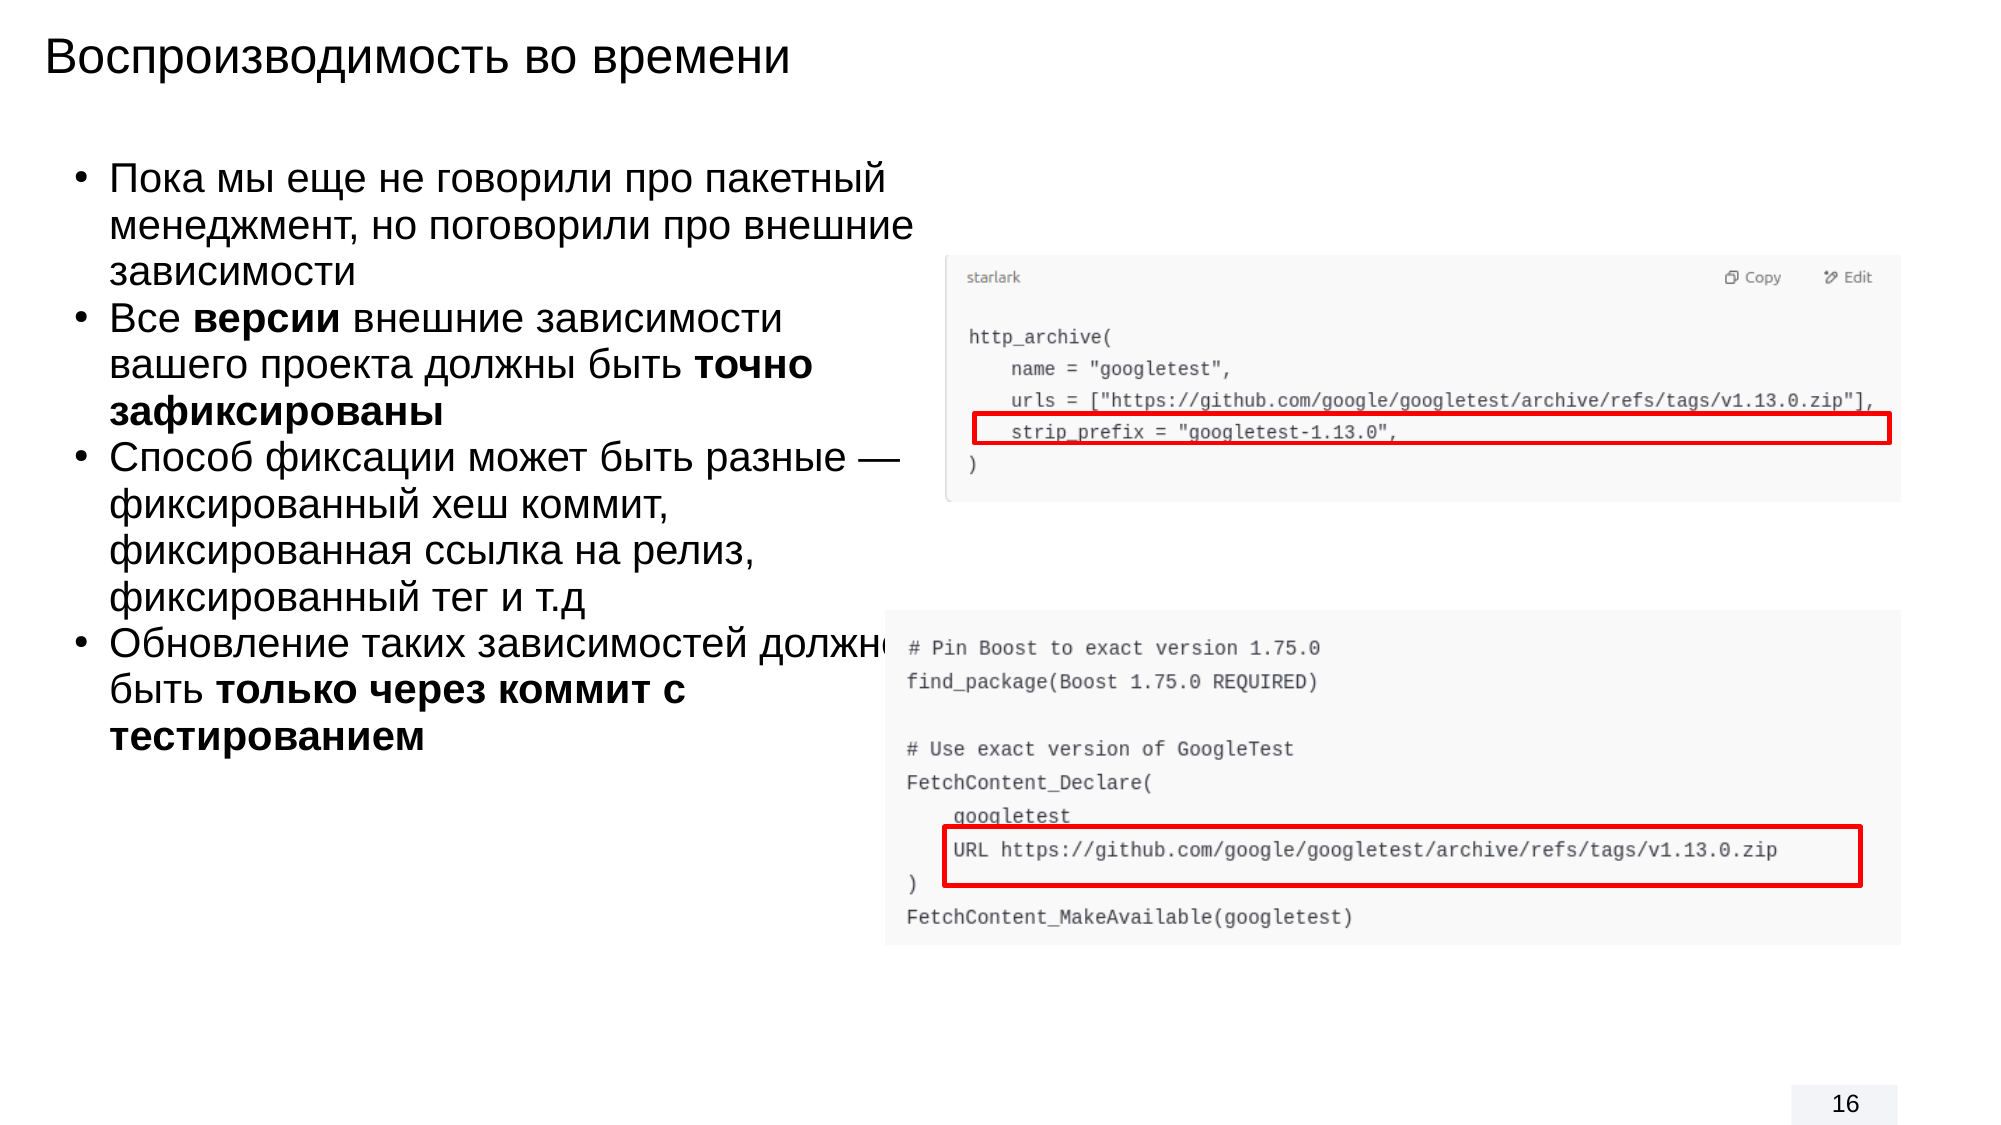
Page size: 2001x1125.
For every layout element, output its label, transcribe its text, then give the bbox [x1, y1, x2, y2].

text_box [944, 826, 1861, 886]
picture [885, 610, 1901, 945]
text_box [974, 413, 1890, 443]
text_box <number> [1817, 1082, 1961, 1125]
text_box Пока мы еще не говорили про пакетный менеджмент, но поговорили про внешние зависимости Все версии внешние зависимости вашего проекта должны быть точно зафиксированы Способ фиксации может быть разные — фиксированный хеш коммит, фиксированная ссылка на релиз, фиксированный тег и т.д Обновление таких зависимостей должно быть только через коммит с тестированием [59, 147, 945, 767]
text_box Воспроизводимость во времени [29, 21, 1595, 93]
picture [944, 255, 1901, 502]
